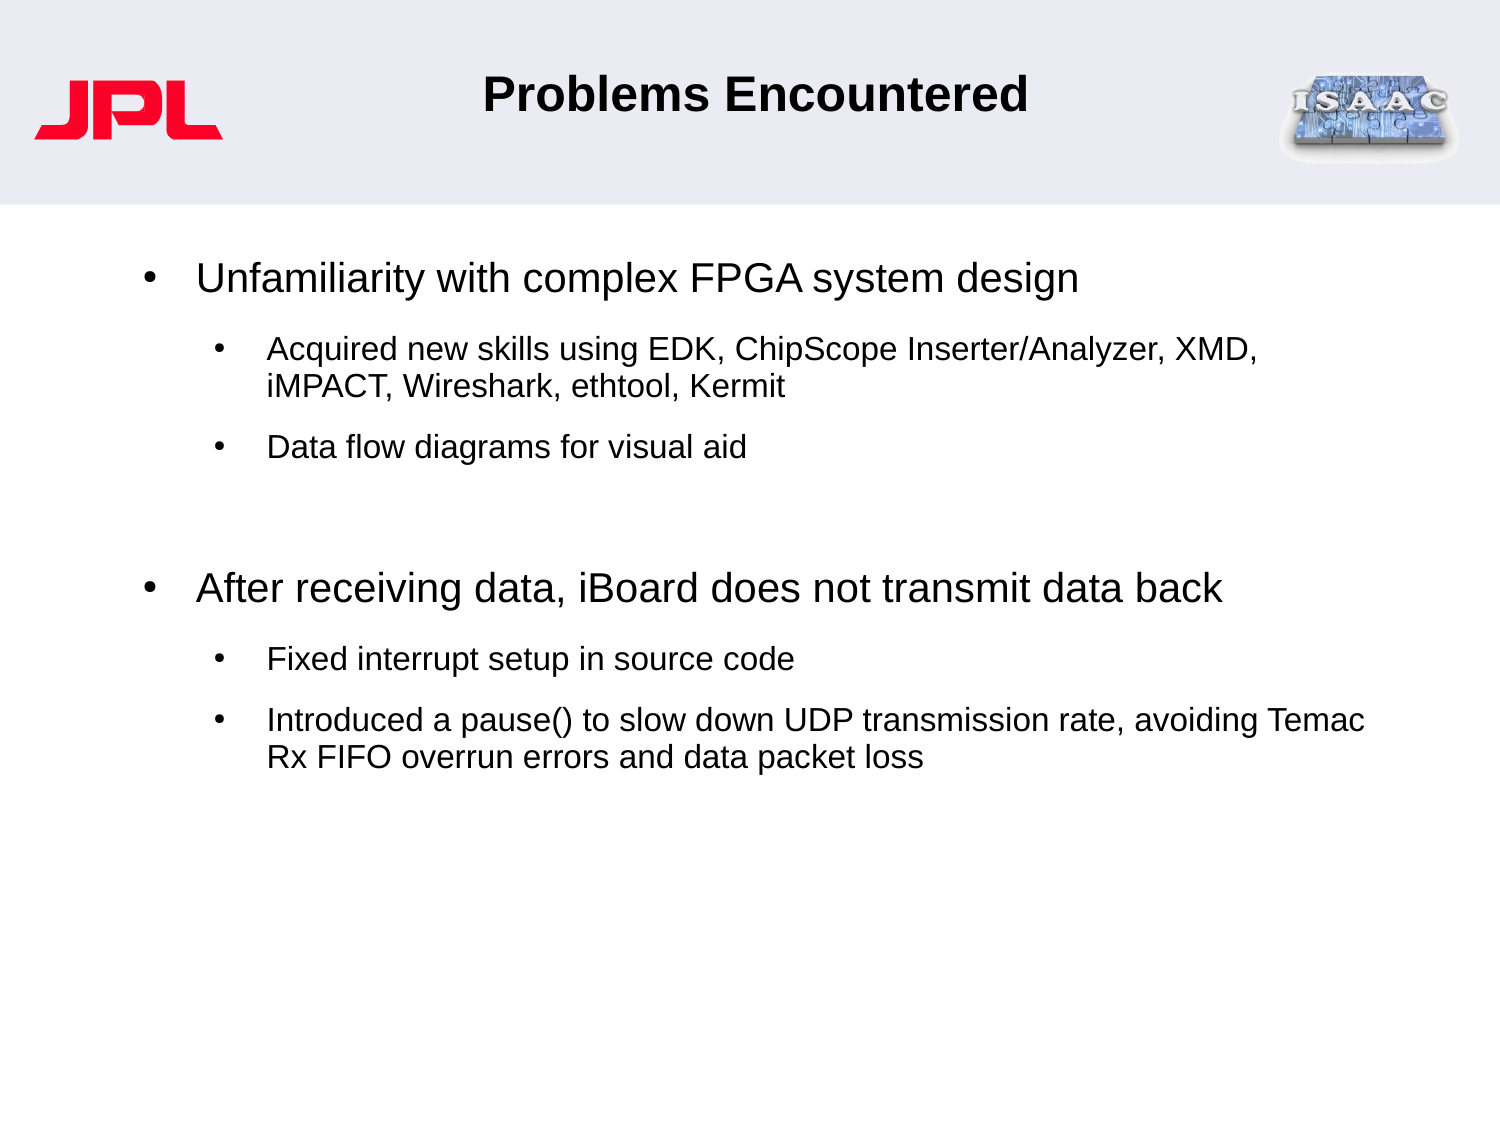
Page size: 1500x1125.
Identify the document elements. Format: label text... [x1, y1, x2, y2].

title Problems Encountered [225, 7, 1288, 181]
picture [1288, 49, 1463, 168]
list Unfamiliarity with complex FPGA system design Acquired new skills using EDK, ChipScope Inserter/Analyzer, XMD, iMPACT, Wireshark, ethtool, Kermit Data flow diagrams for visual aid After receiving data, iBoard does not transmit data back Fixed interrupt setup in source code Introduced a pause() to slow down UDP transmission rate, avoiding Temac Rx FIFO overrun errors and data packet loss [125, 254, 1375, 1015]
